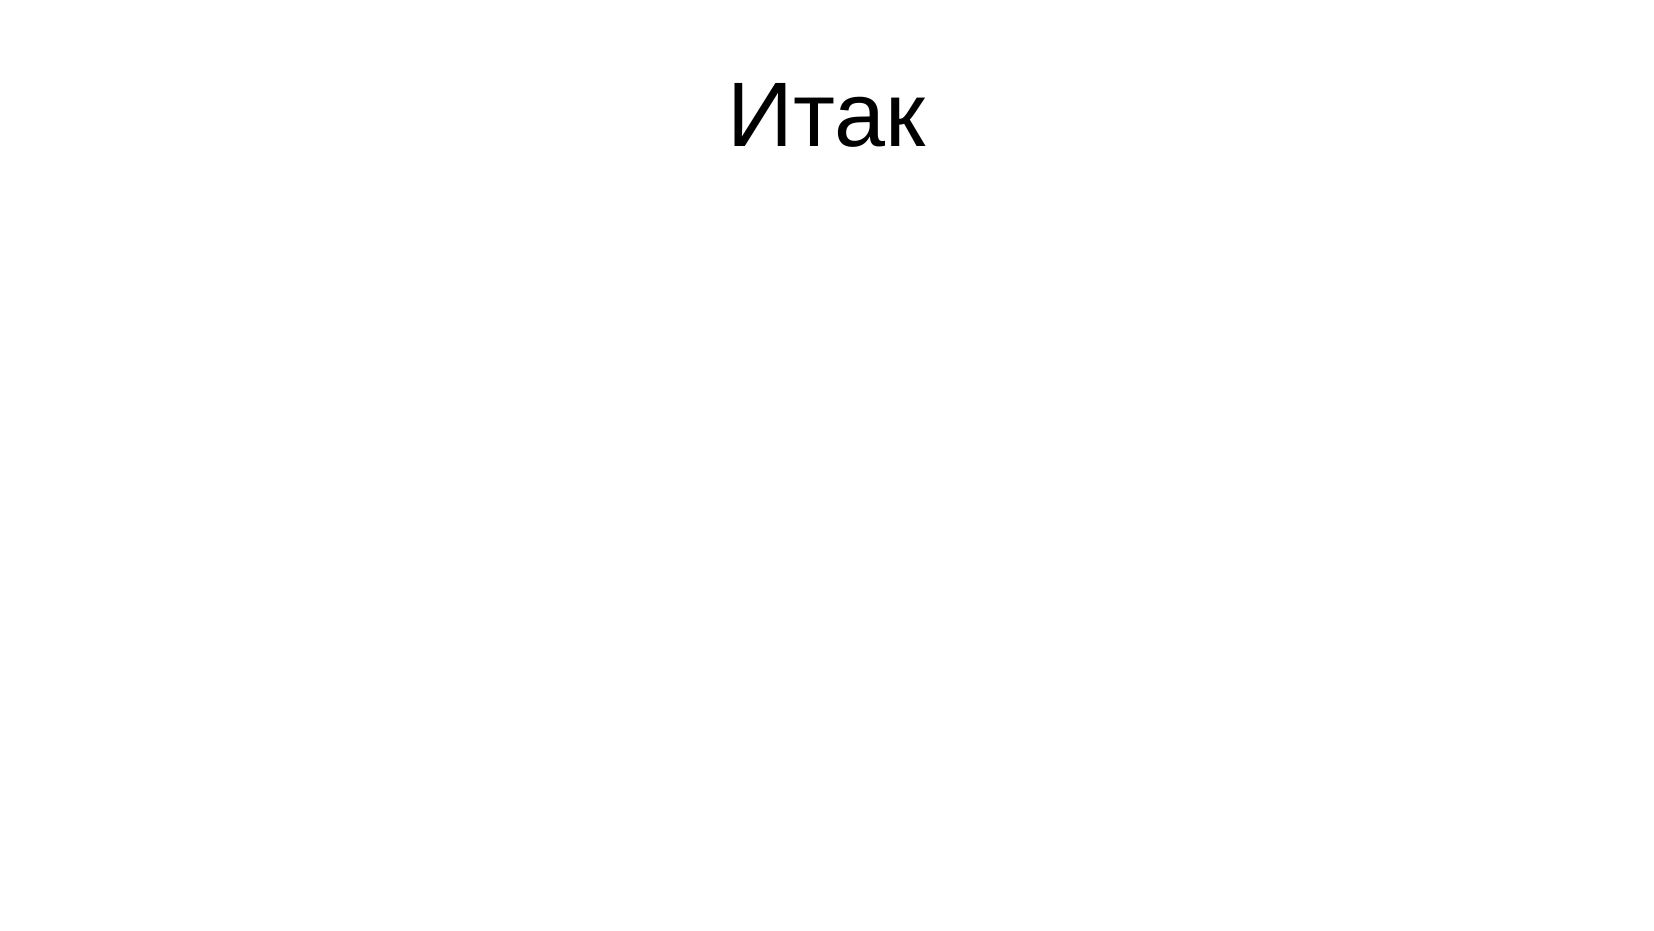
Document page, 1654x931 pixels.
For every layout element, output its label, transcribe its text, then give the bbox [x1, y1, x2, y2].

title Итак [82, 37, 1571, 193]
